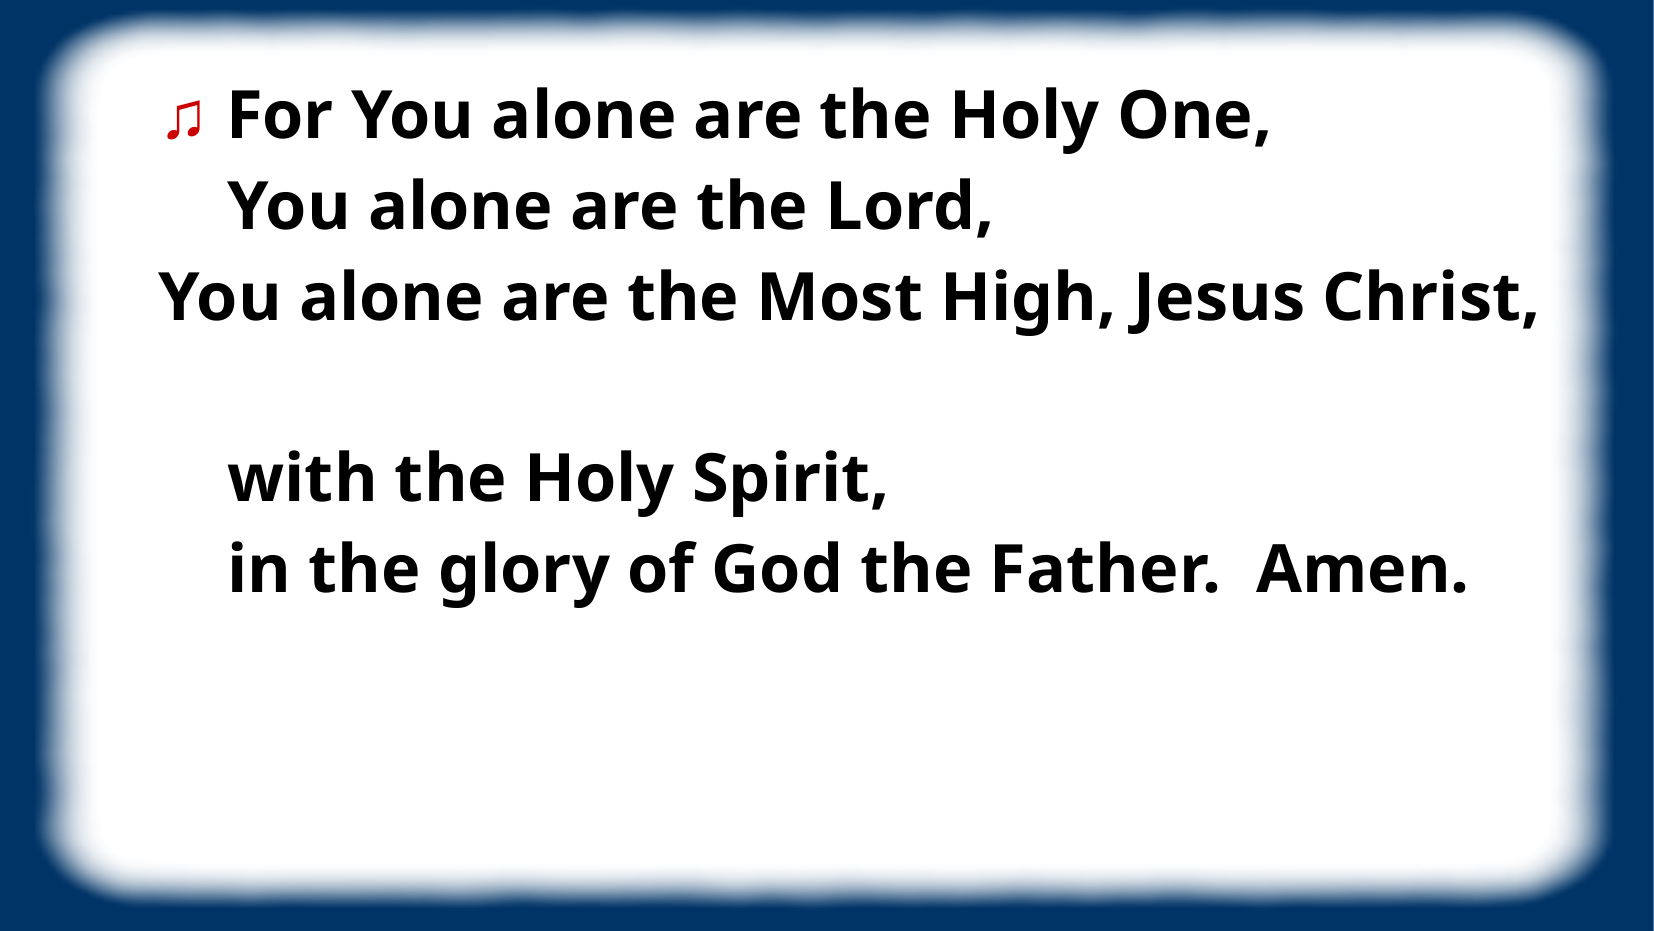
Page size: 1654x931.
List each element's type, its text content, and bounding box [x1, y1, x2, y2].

text_box ♫ For You alone are the Holy One, You alone are the Lord, You alone are the Most High, Jesus Christ, with the Holy Spirit, in the glory of God the Father. Amen. [75, 60, 1576, 526]
picture [0, 0, 1654, 931]
